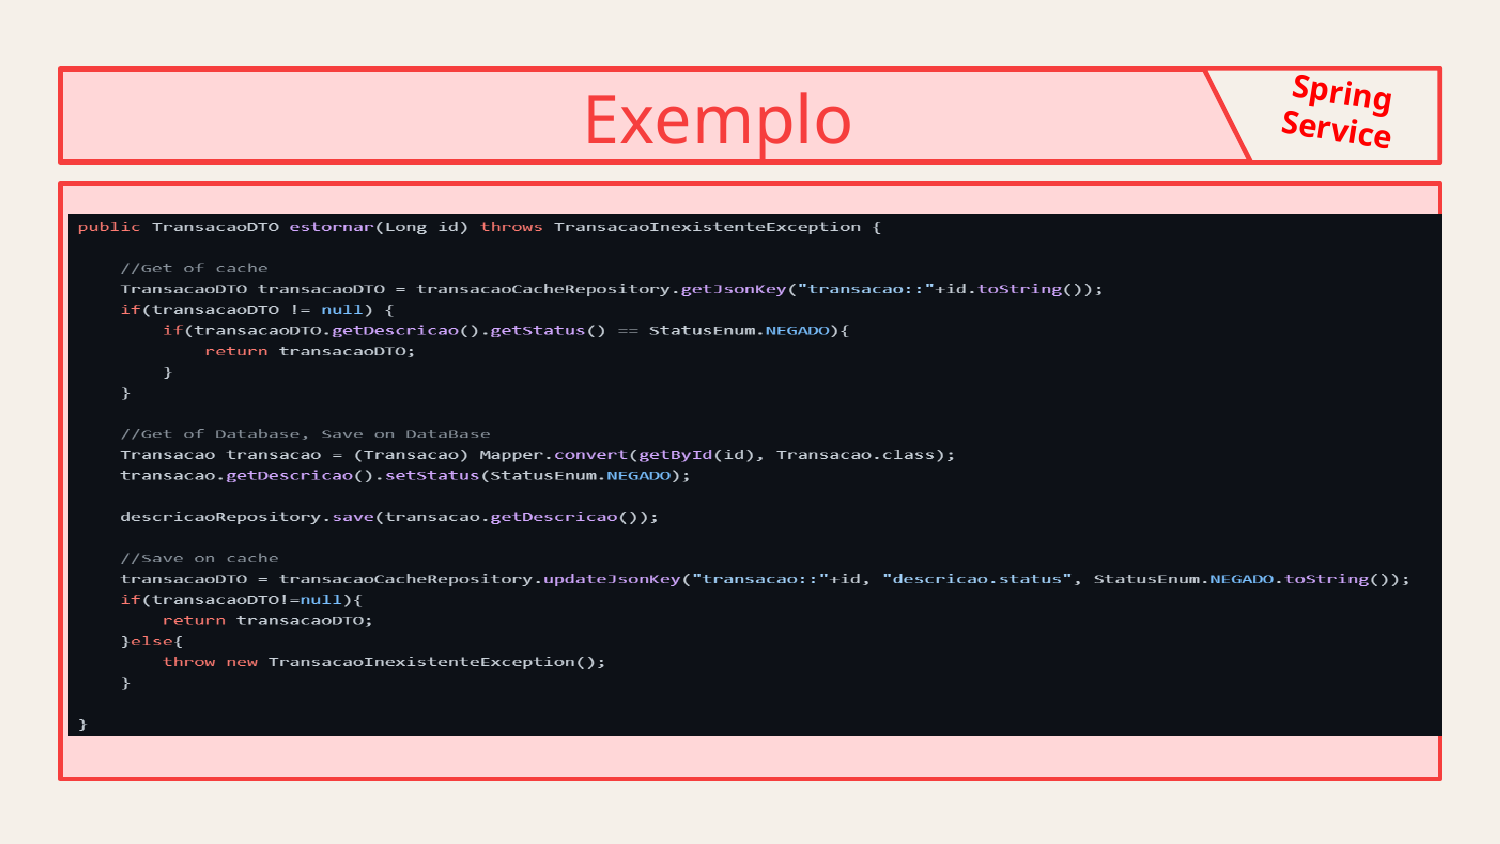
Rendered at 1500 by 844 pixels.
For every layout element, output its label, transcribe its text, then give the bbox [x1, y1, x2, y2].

title Exemplo [200, 69, 1201, 164]
text_box Spring Service [1176, 43, 1489, 273]
picture [68, 214, 1442, 736]
